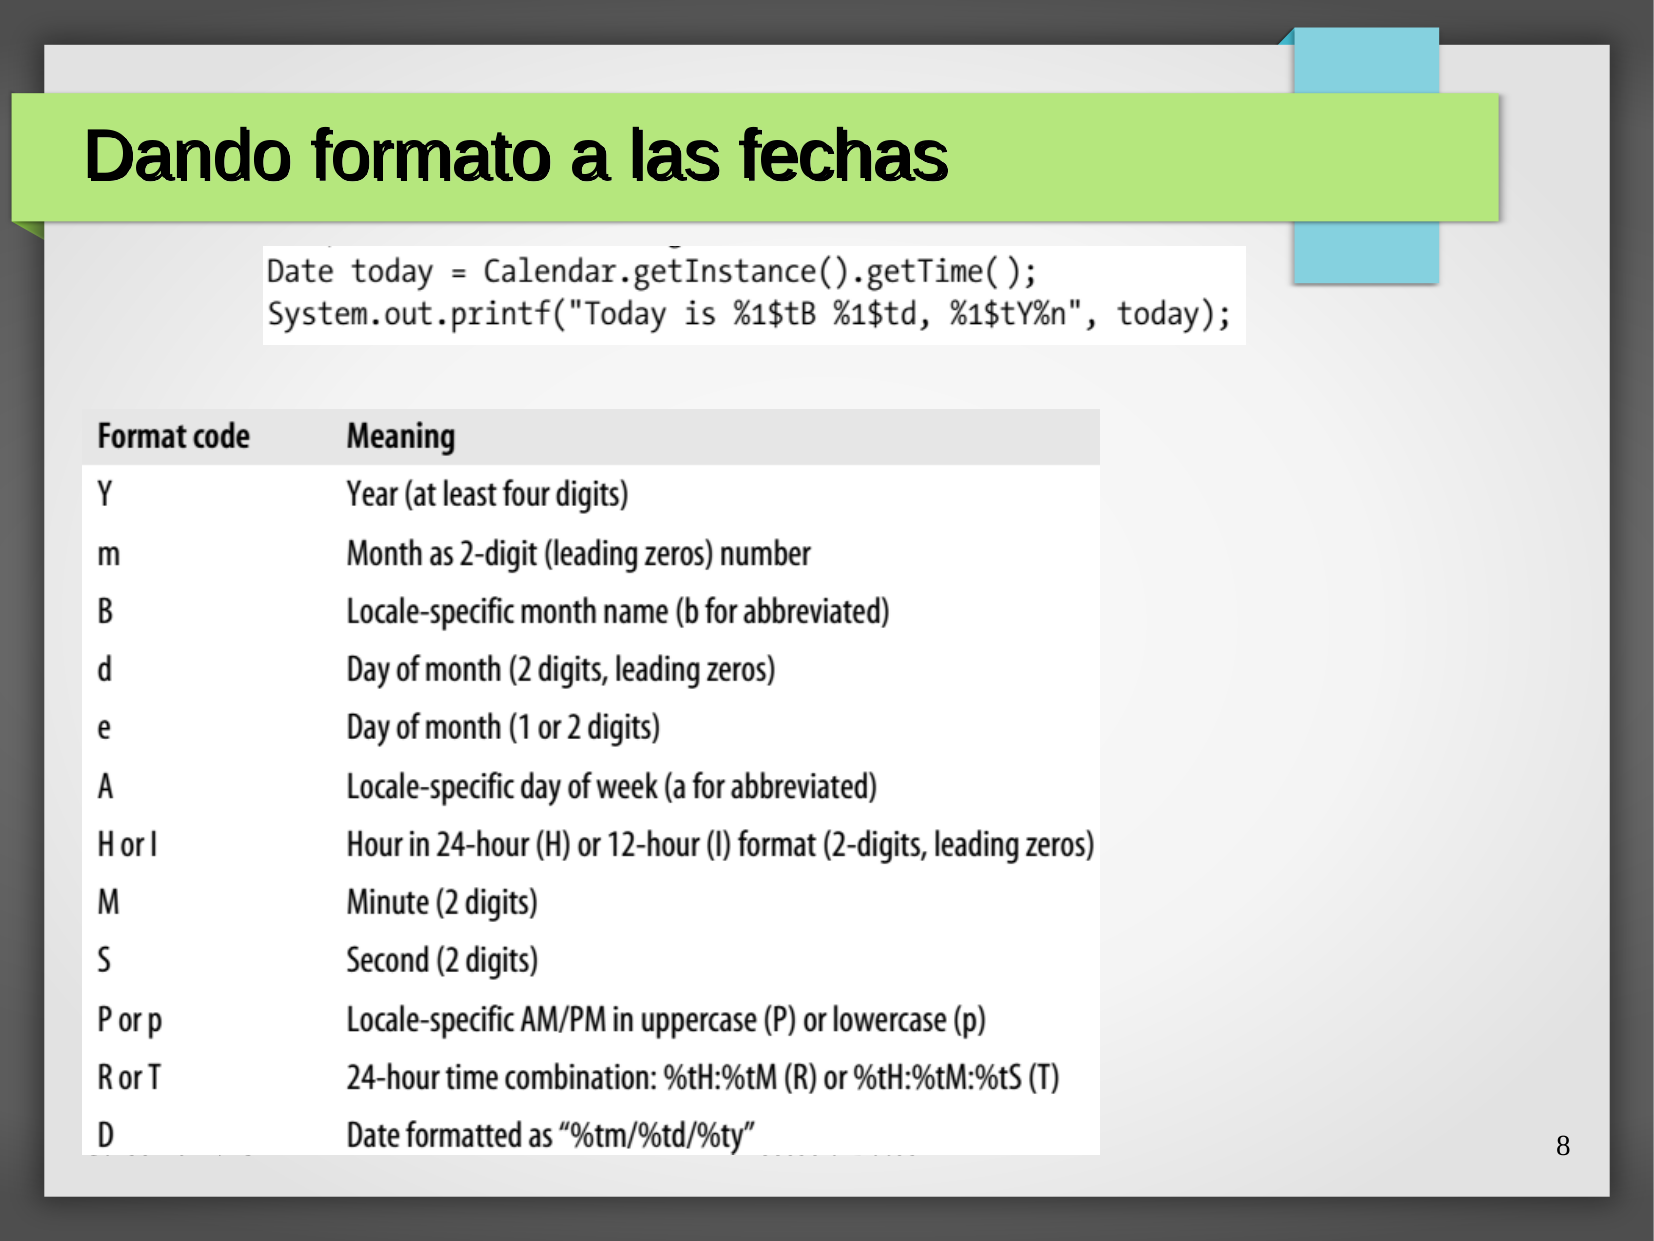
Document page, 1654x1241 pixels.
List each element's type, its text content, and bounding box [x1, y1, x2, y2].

title Dando formato a las fechas [82, 94, 1264, 213]
picture [0, 0, 1654, 1241]
